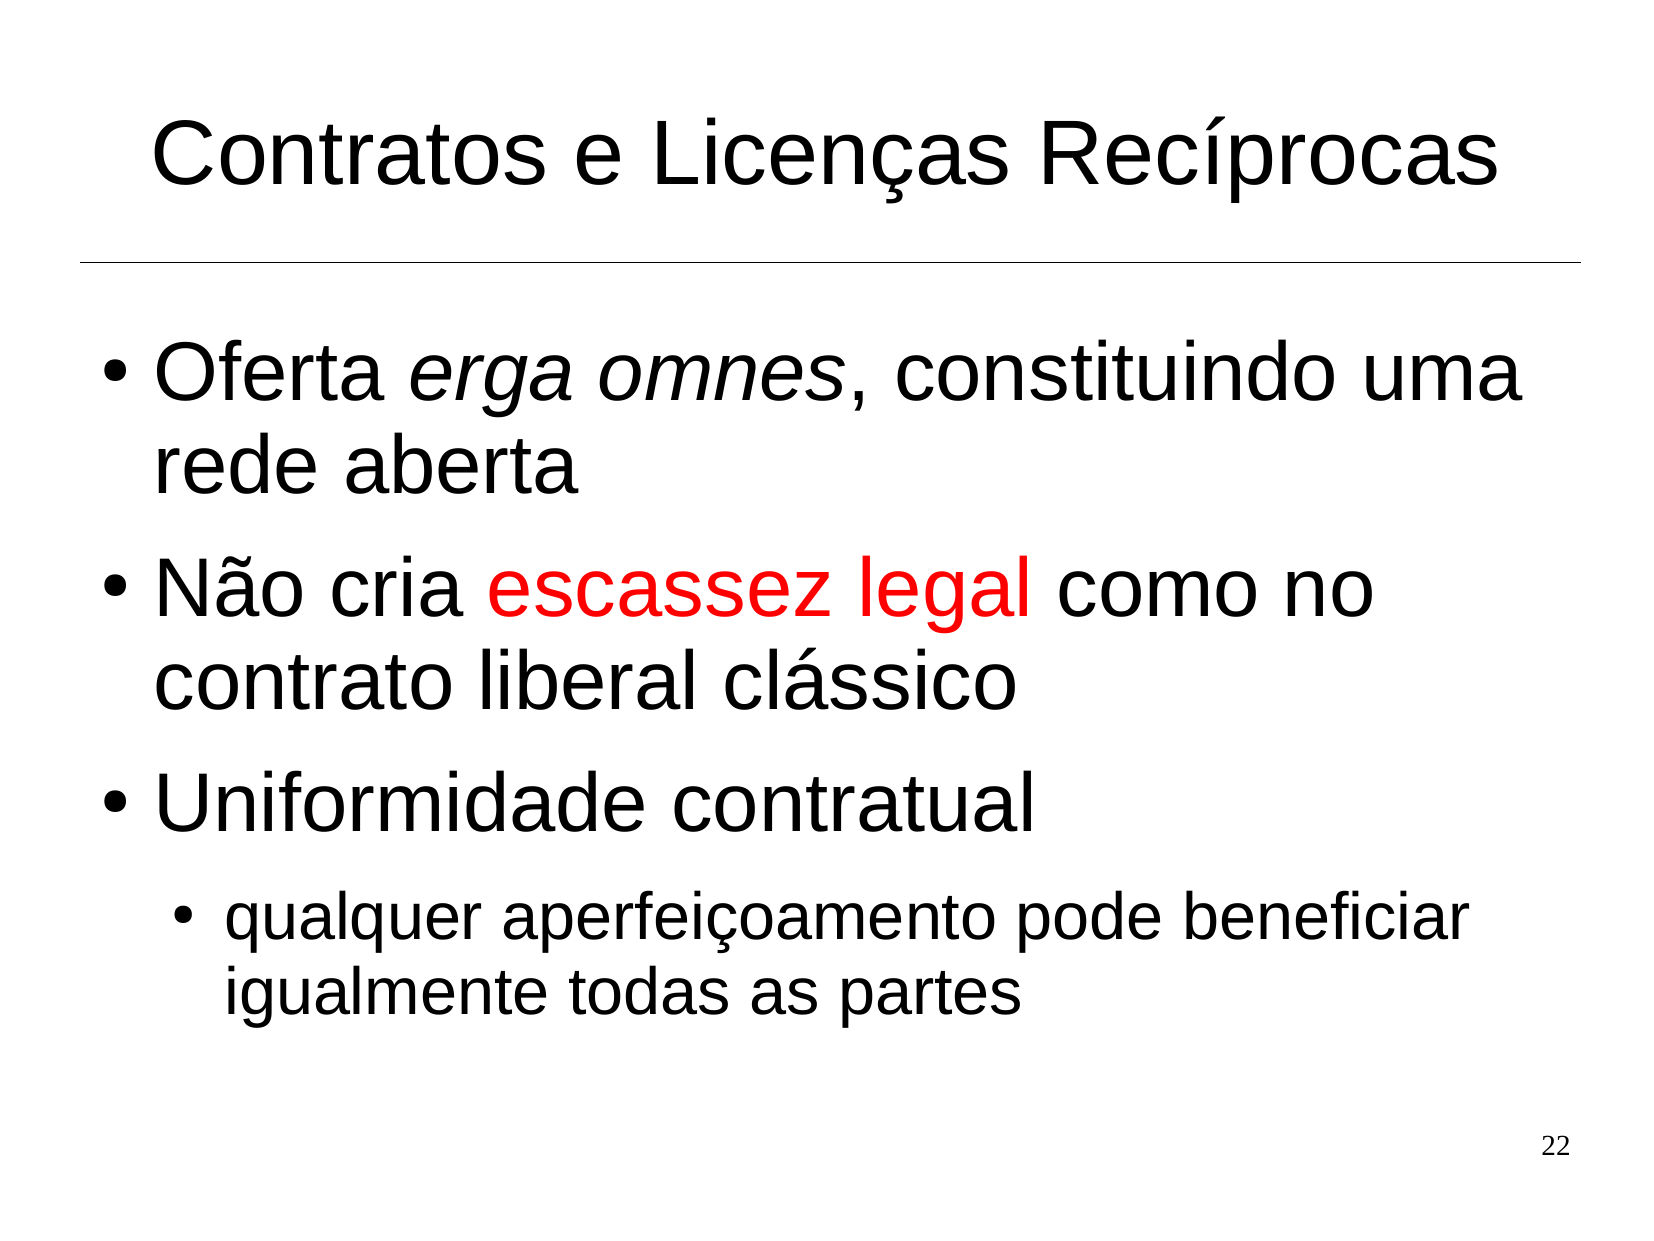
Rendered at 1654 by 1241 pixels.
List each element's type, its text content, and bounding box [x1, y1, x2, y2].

title Contratos e Licenças Recíprocas [82, 56, 1571, 250]
list Oferta erga omnes, constituindo uma rede aberta Não cria escassez legal como no contrato liberal clássico Uniformidade contratual qualquer aperfeiçoamento pode beneficiar igualmente todas as partes [82, 325, 1571, 1071]
